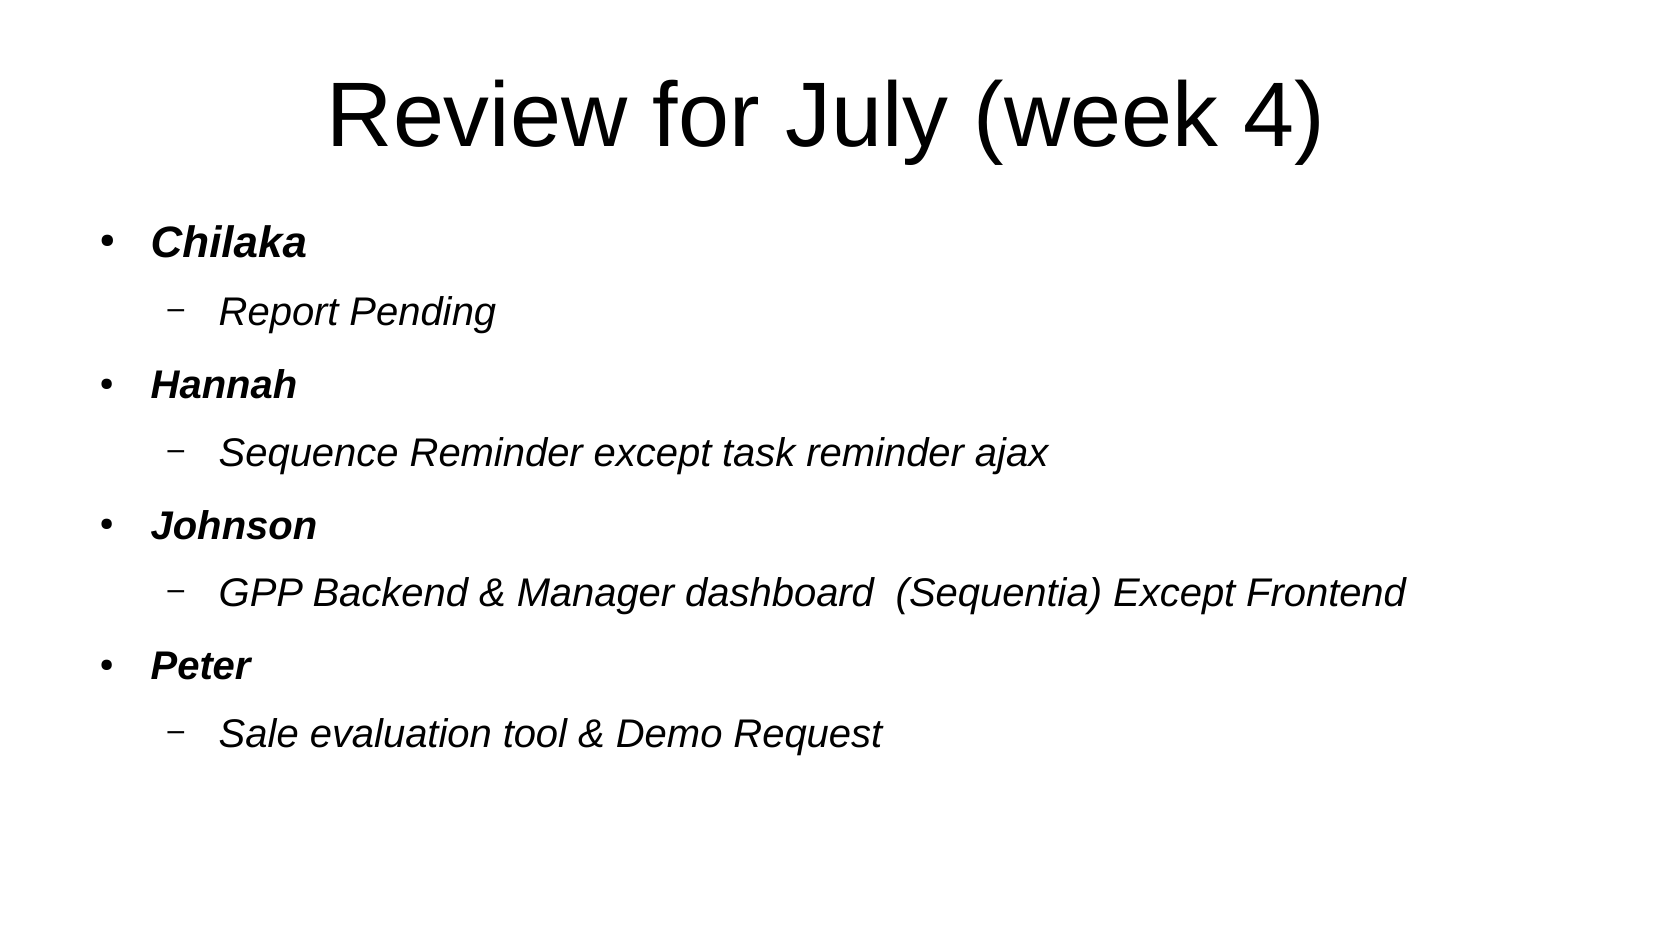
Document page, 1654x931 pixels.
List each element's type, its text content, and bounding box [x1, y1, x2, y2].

list Chilaka Report Pending Hannah Sequence Reminder except task reminder ajax Johnson GPP Backend & Manager dashboard (Sequentia) Except Frontend Peter Sale evaluation tool & Demo Request [82, 217, 1571, 758]
title Review for July (week 4) [82, 37, 1571, 193]
